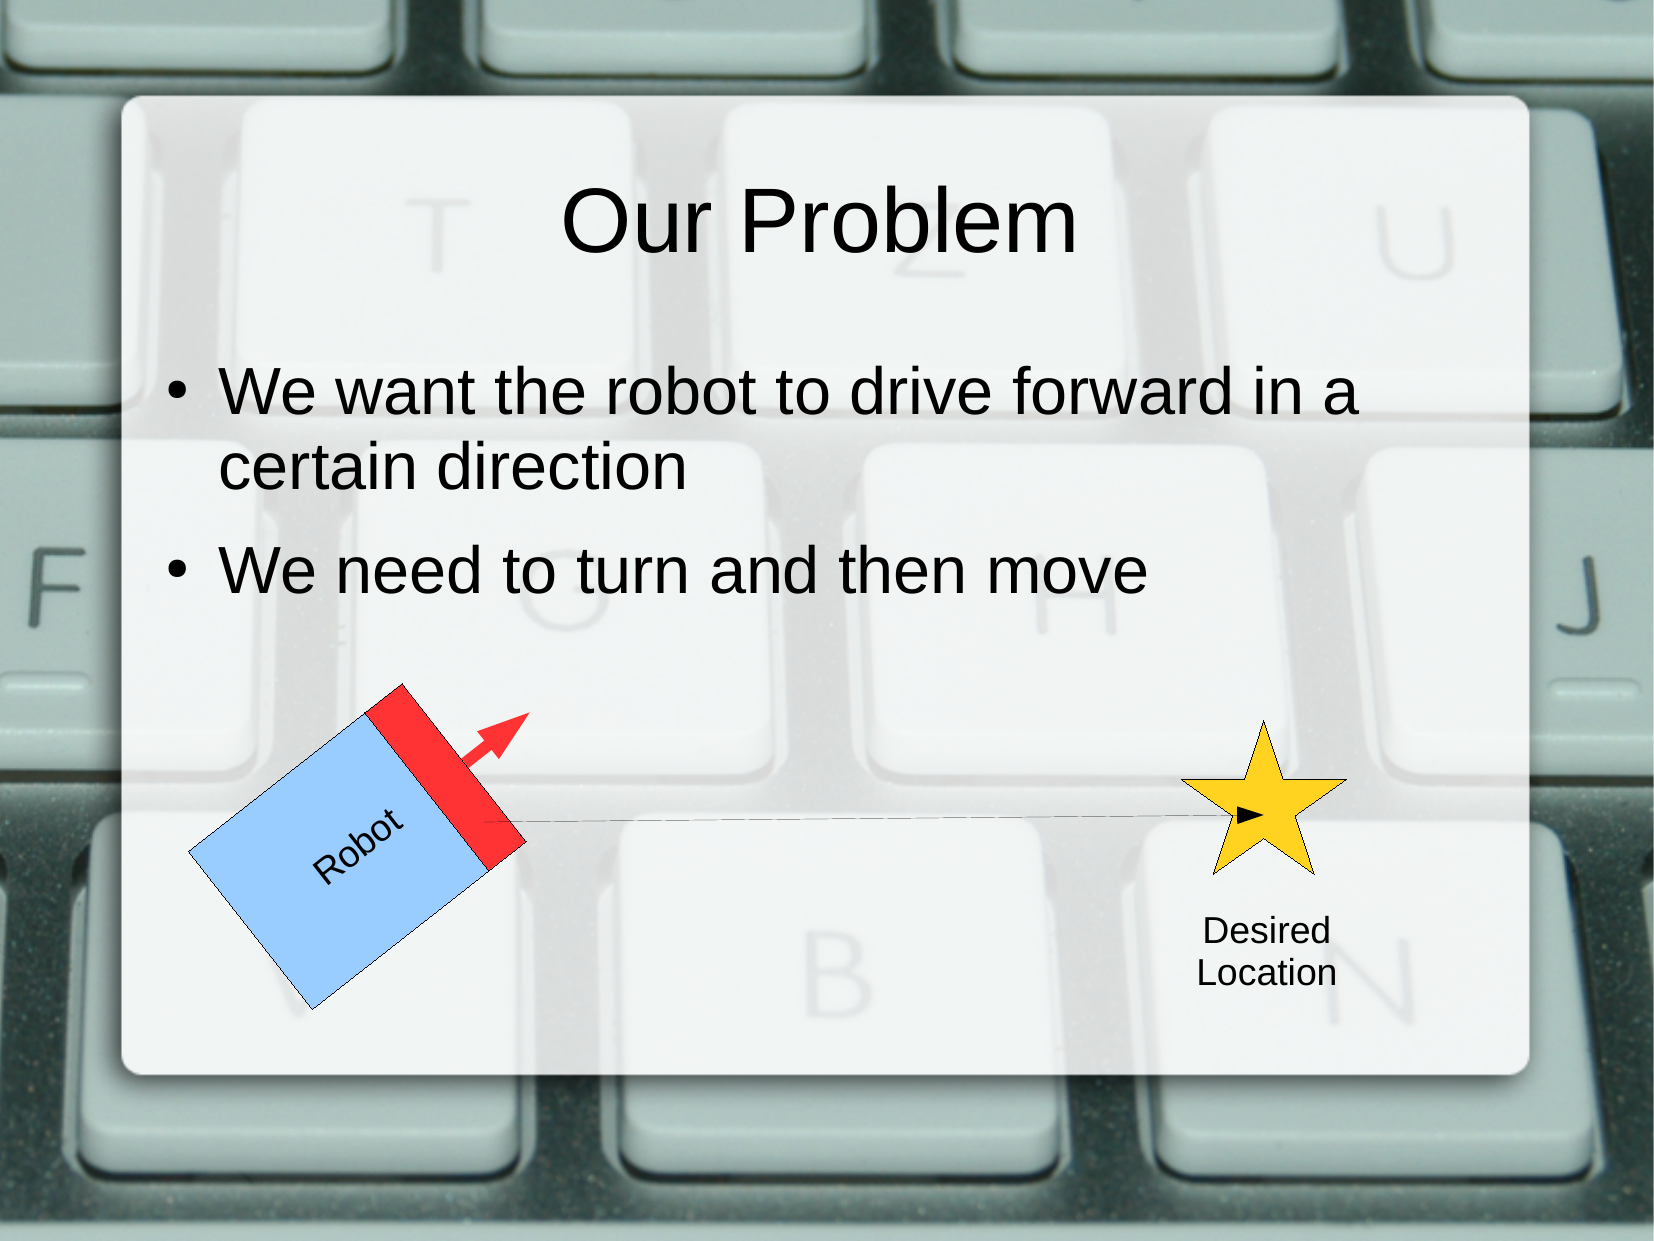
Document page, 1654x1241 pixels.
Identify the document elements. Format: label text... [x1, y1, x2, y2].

text_box Robot [188, 713, 489, 1010]
text_box [1181, 720, 1347, 875]
picture [0, 0, 1654, 1241]
text_box Desired Location [1181, 902, 1353, 1002]
text_box [364, 683, 527, 871]
list We want the robot to drive forward in a certain direction We need to turn and then move [147, 354, 1506, 609]
title Our Problem [135, 117, 1506, 325]
